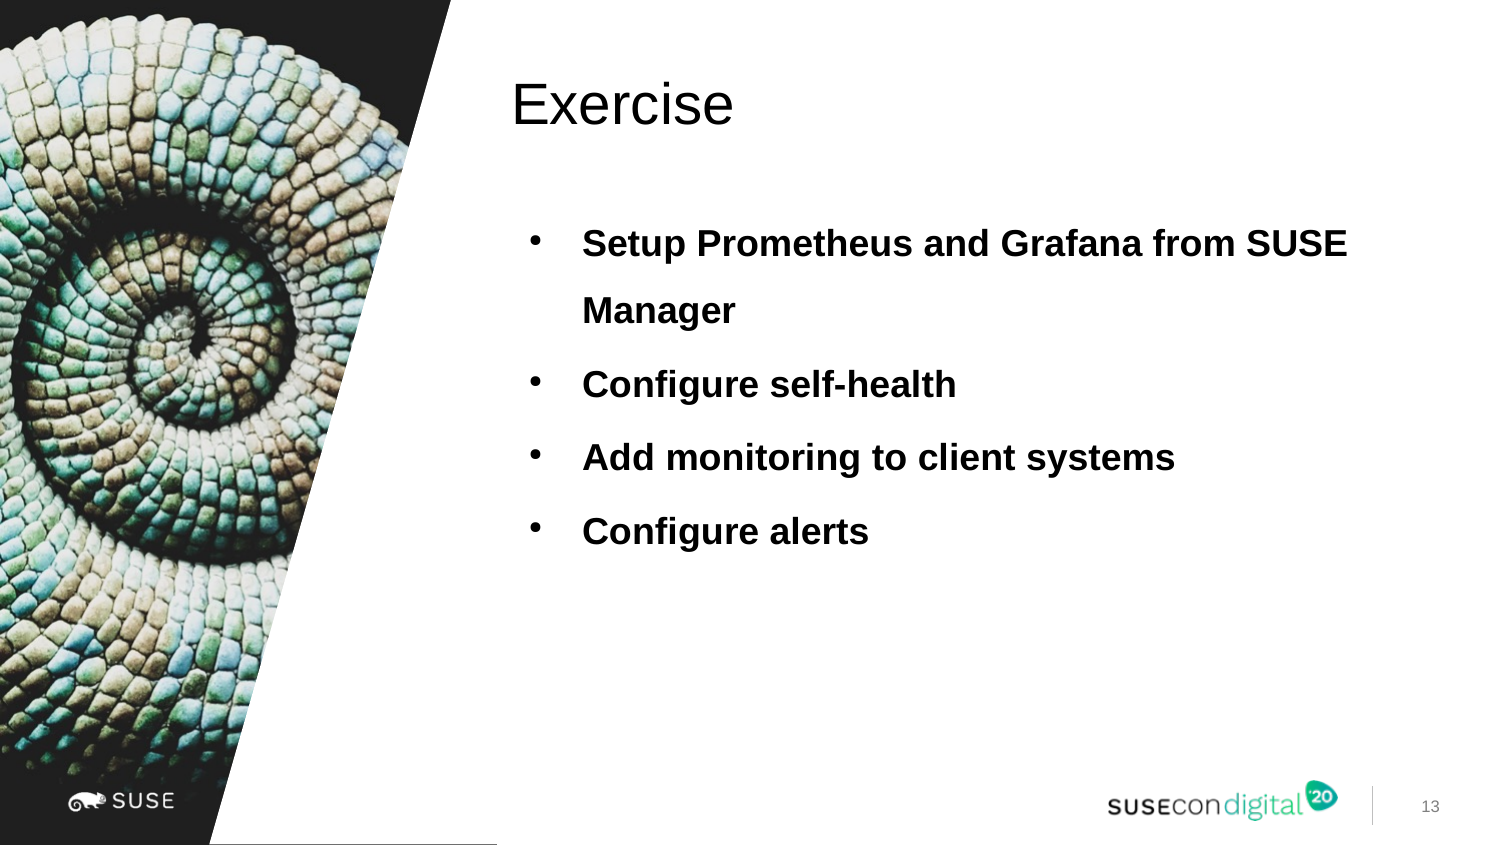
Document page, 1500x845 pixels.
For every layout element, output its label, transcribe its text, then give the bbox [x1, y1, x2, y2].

list Setup Prometheus and Grafana from SUSE Manager Configure self-health Add monitoring to client systems Configure alerts [496, 188, 1453, 756]
picture [0, 0, 450, 845]
picture [1108, 780, 1338, 821]
title Exercise [496, 66, 1453, 151]
